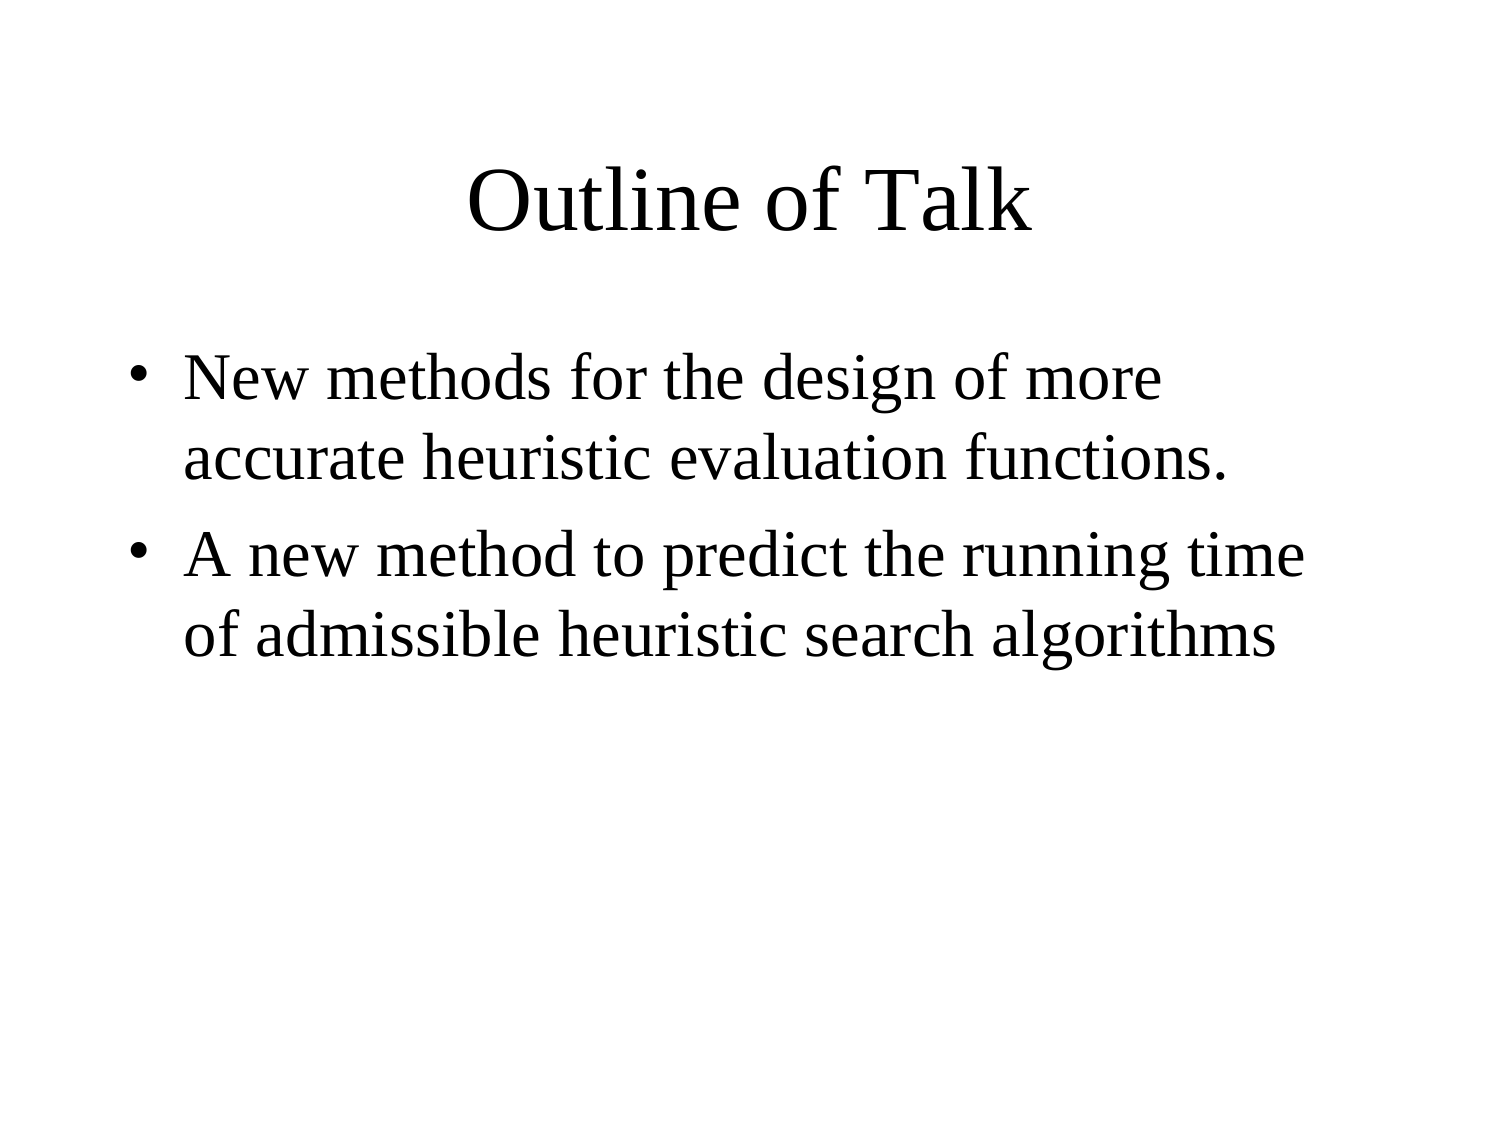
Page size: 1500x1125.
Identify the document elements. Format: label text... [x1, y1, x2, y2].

title Outline of Talk [112, 99, 1388, 288]
list New methods for the design of more accurate heuristic evaluation functions. A new method to predict the running time of admissible heuristic search algorithms [112, 324, 1388, 1000]
